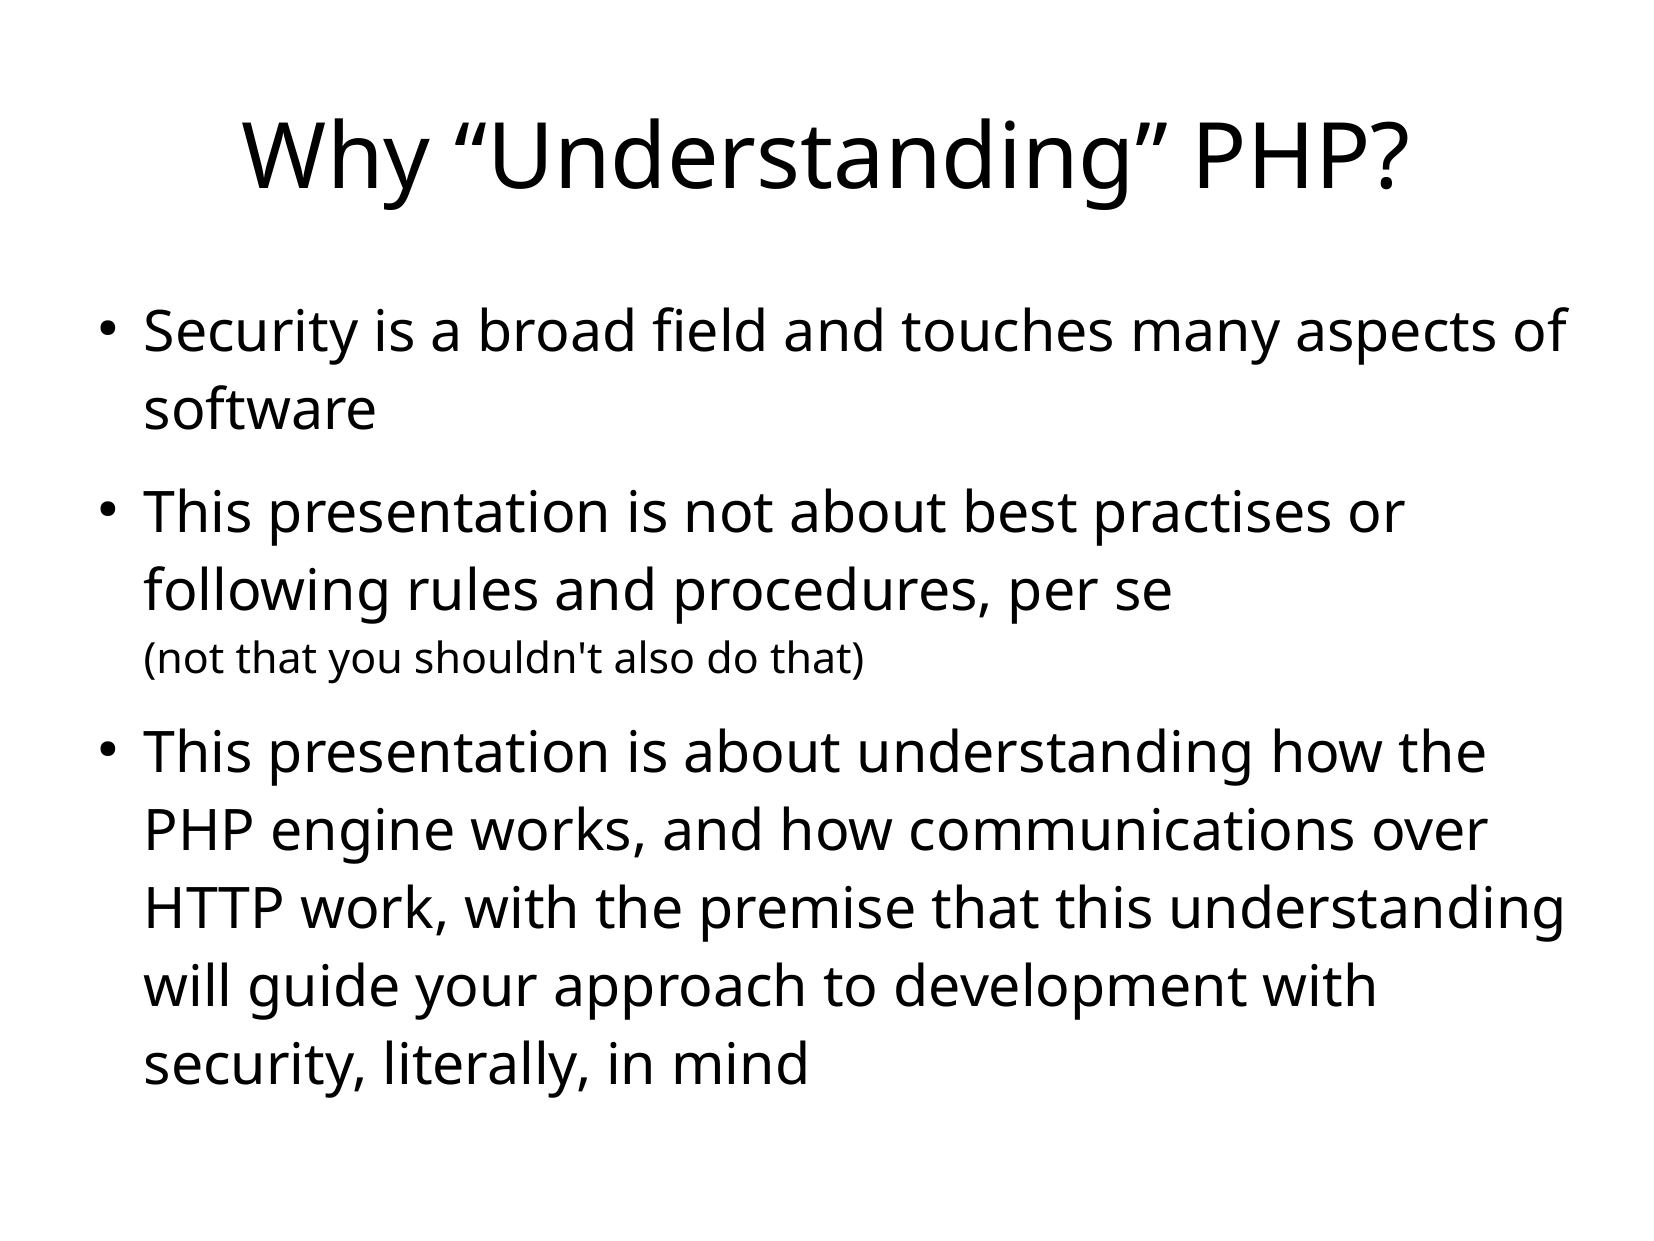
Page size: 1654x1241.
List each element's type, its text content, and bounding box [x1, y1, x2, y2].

list Security is a broad field and touches many aspects of software This presentation is not about best practises or following rules and procedures, per se (not that you shouldn't also do that) This presentation is about understanding how the PHP engine works, and how communications over HTTP work, with the premise that this understanding will guide your approach to development with security, literally, in mind [82, 290, 1571, 1109]
title Why “Understanding” PHP? [82, 56, 1571, 250]
